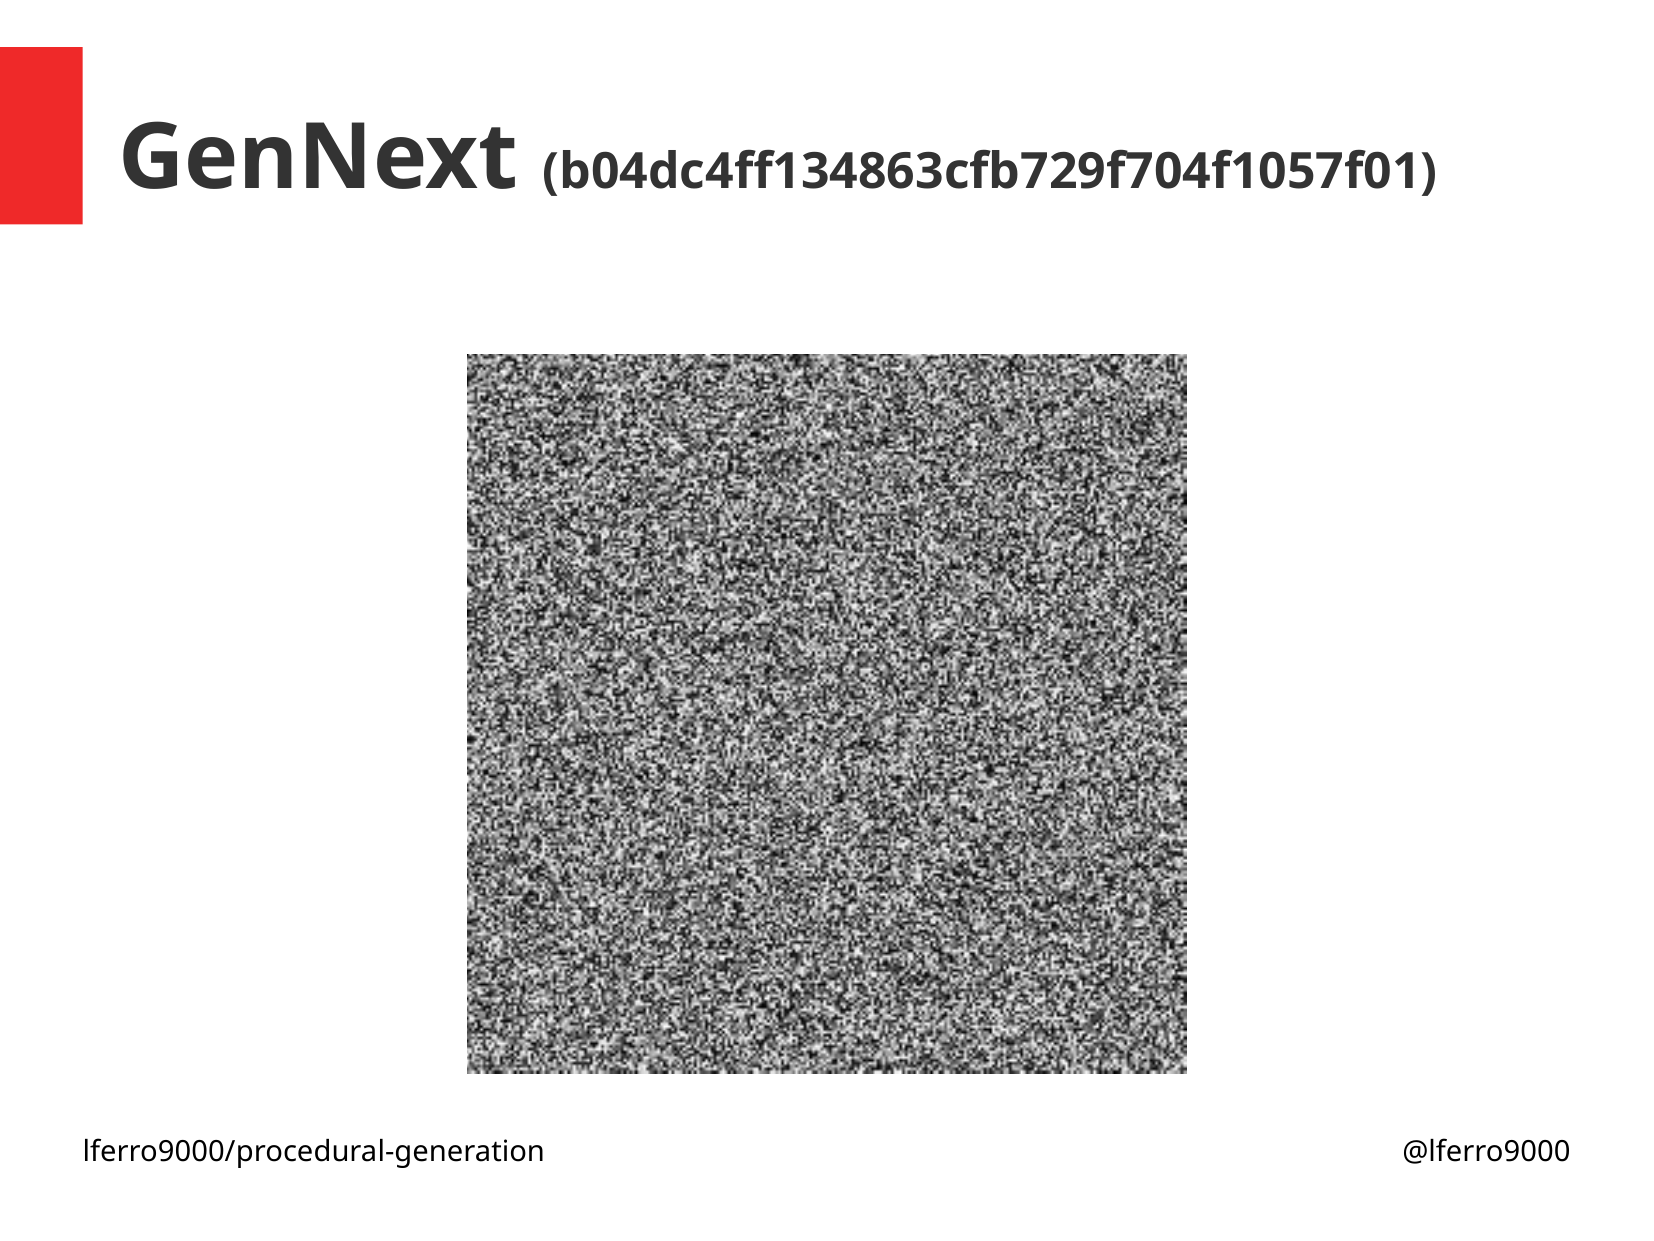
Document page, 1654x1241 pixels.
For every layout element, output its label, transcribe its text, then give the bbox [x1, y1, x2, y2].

picture [467, 354, 1187, 1074]
title GenNext (b04dc4ff134863cfb729f704f1057f01) [118, 49, 1571, 257]
